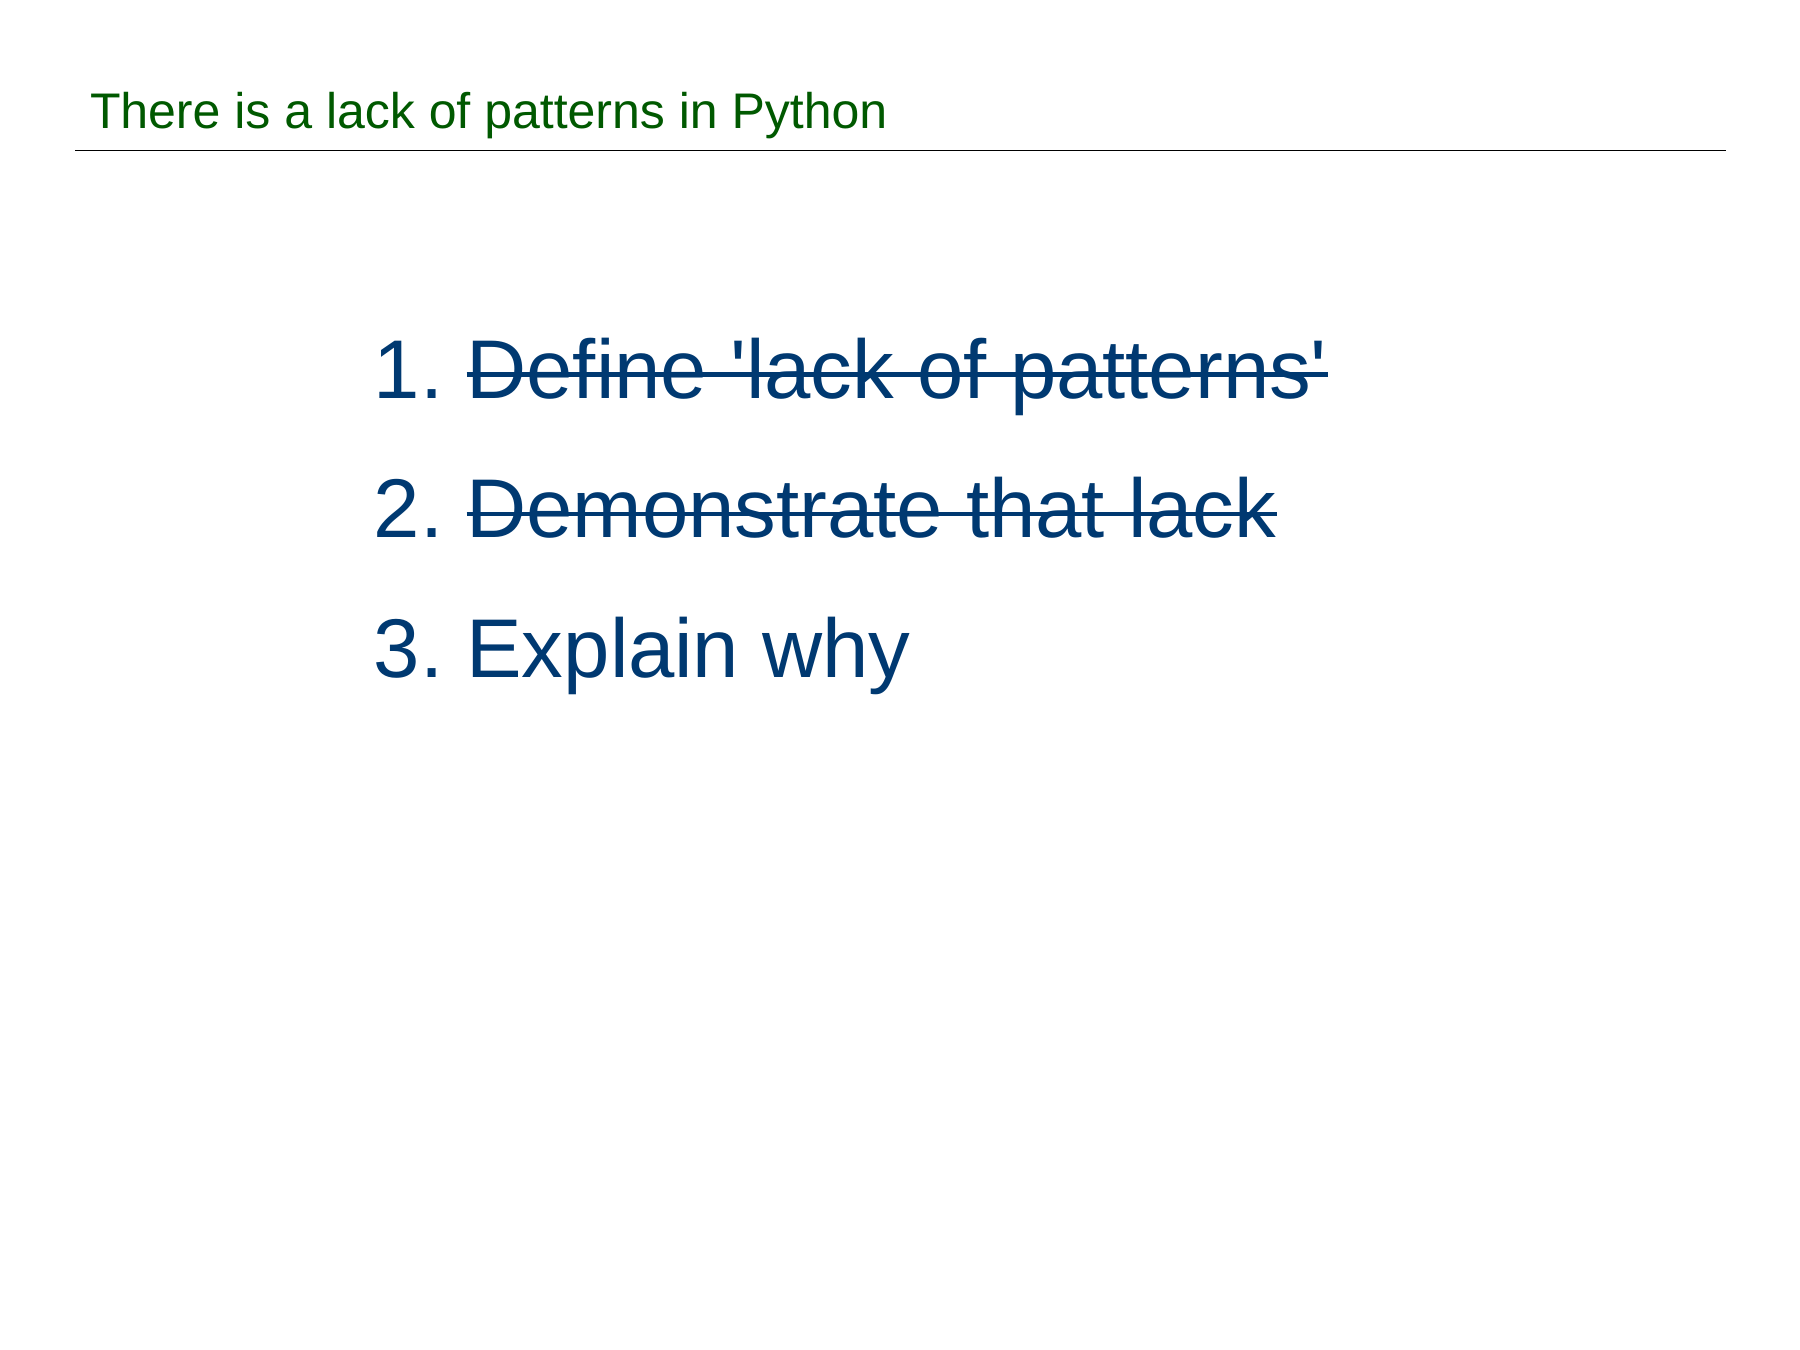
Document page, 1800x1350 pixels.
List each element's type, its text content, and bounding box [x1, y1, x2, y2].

text_box 1. Define 'lack of patterns' 2. Demonstrate that lack 3. Explain why [359, 269, 1800, 1081]
title There is a lack of patterns in Python [90, 38, 1710, 147]
